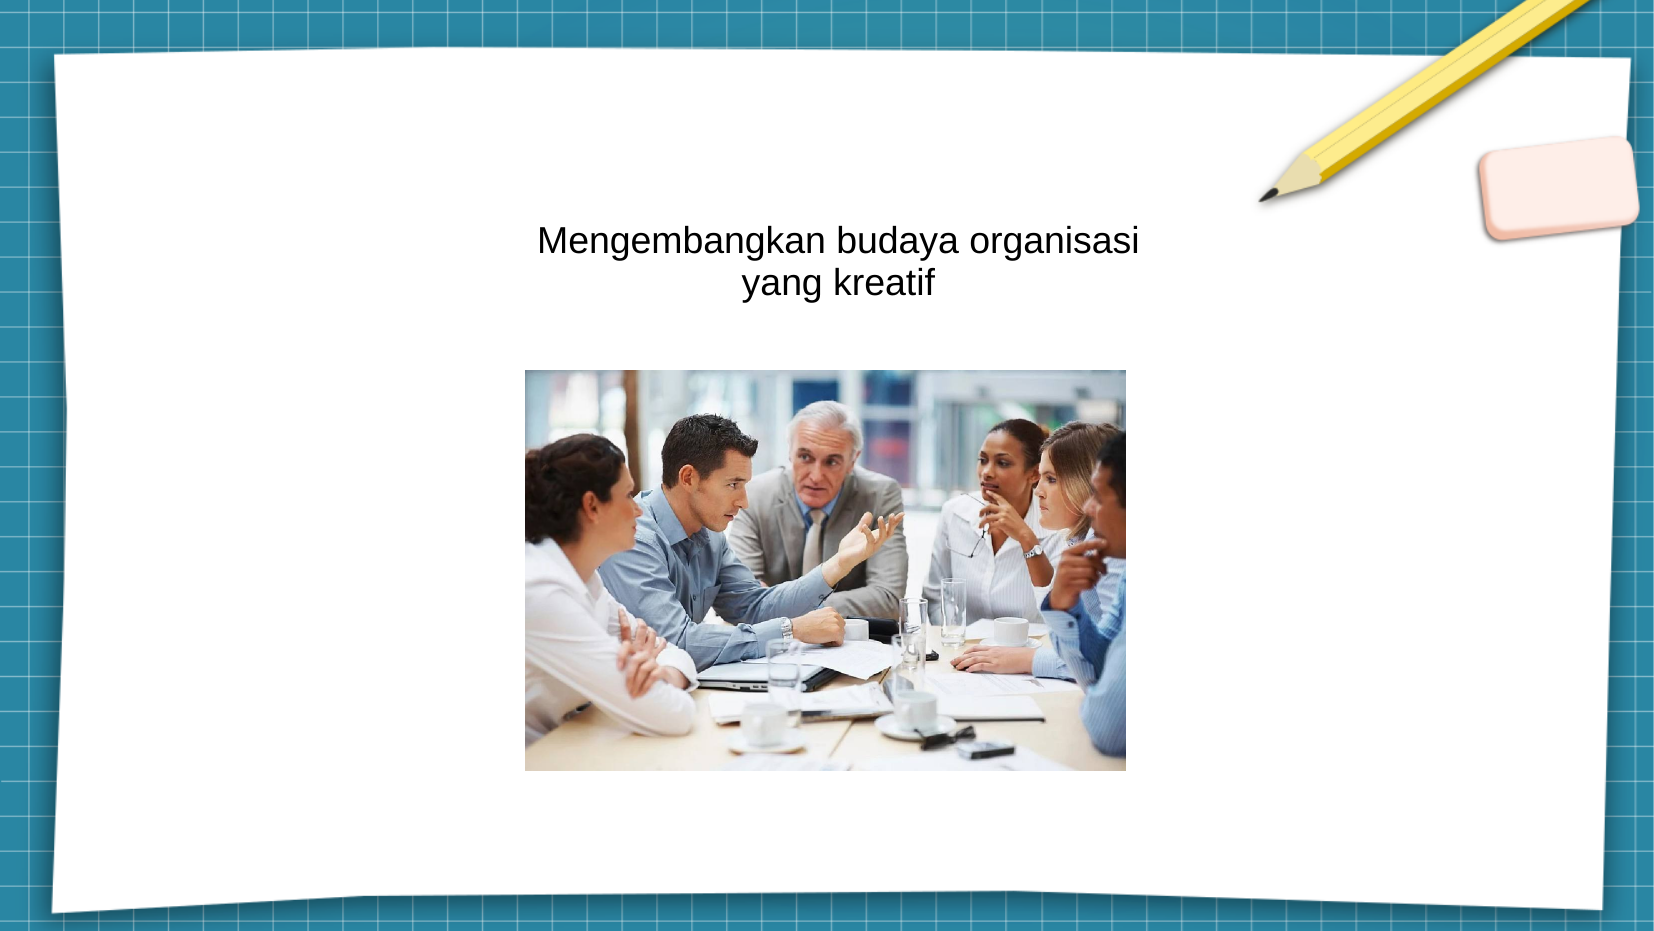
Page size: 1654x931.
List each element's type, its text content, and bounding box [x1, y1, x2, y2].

picture [0, 0, 1654, 931]
text_box Mengembangkan budaya organisasi yang kreatif [522, 211, 1160, 311]
